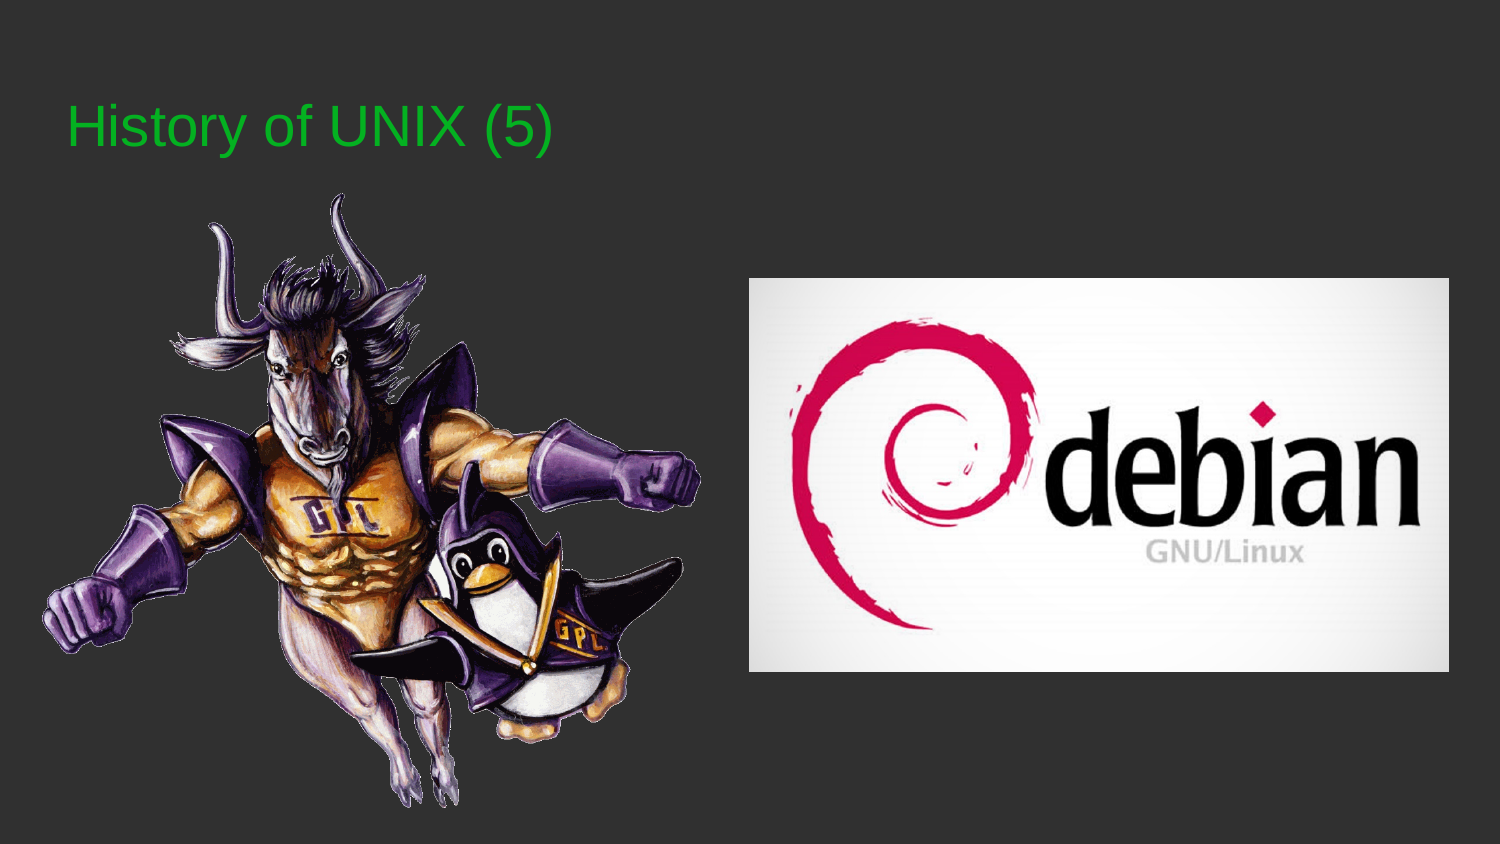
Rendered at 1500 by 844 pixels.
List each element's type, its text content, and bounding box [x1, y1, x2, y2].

title History of UNIX (5) [51, 72, 1449, 167]
picture [32, 187, 711, 815]
picture [749, 278, 1449, 672]
